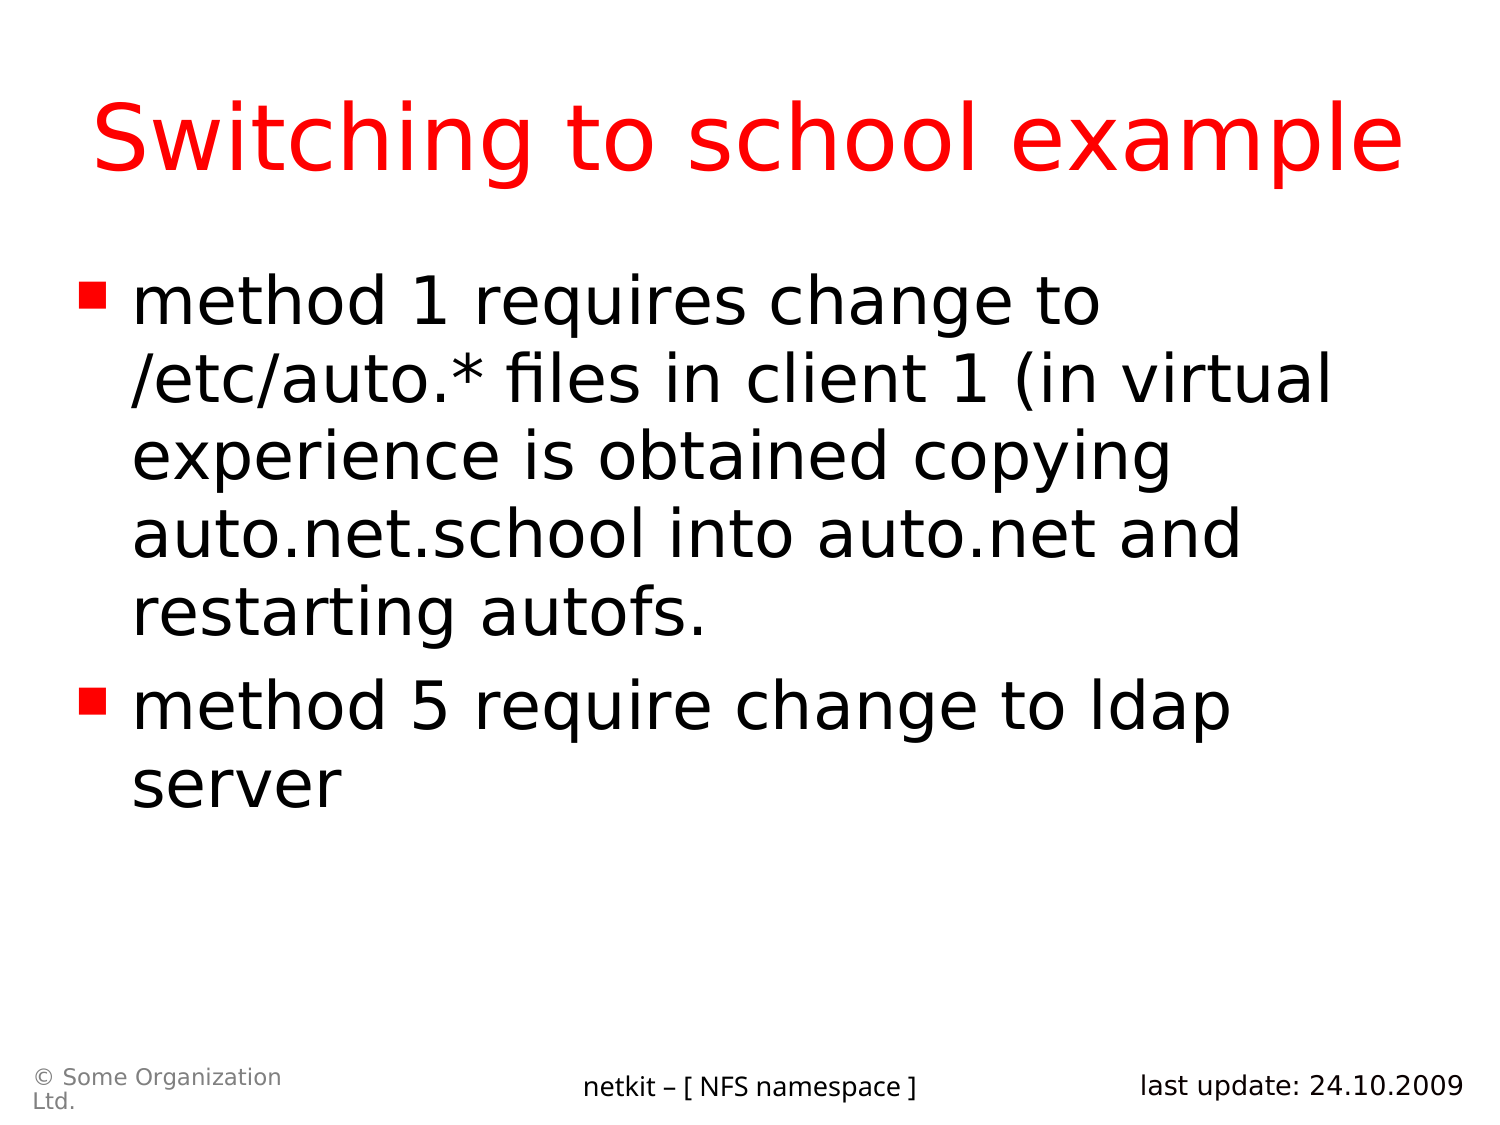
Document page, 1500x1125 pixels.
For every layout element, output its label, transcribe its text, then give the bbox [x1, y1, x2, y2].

title Switching to school example [75, 21, 1426, 257]
list method 1 requires change to /etc/auto.* files in client 1 (in virtual experience is obtained copying auto.net.school into auto.net and restarting autofs. method 5 require change to ldap server [75, 262, 1426, 1006]
